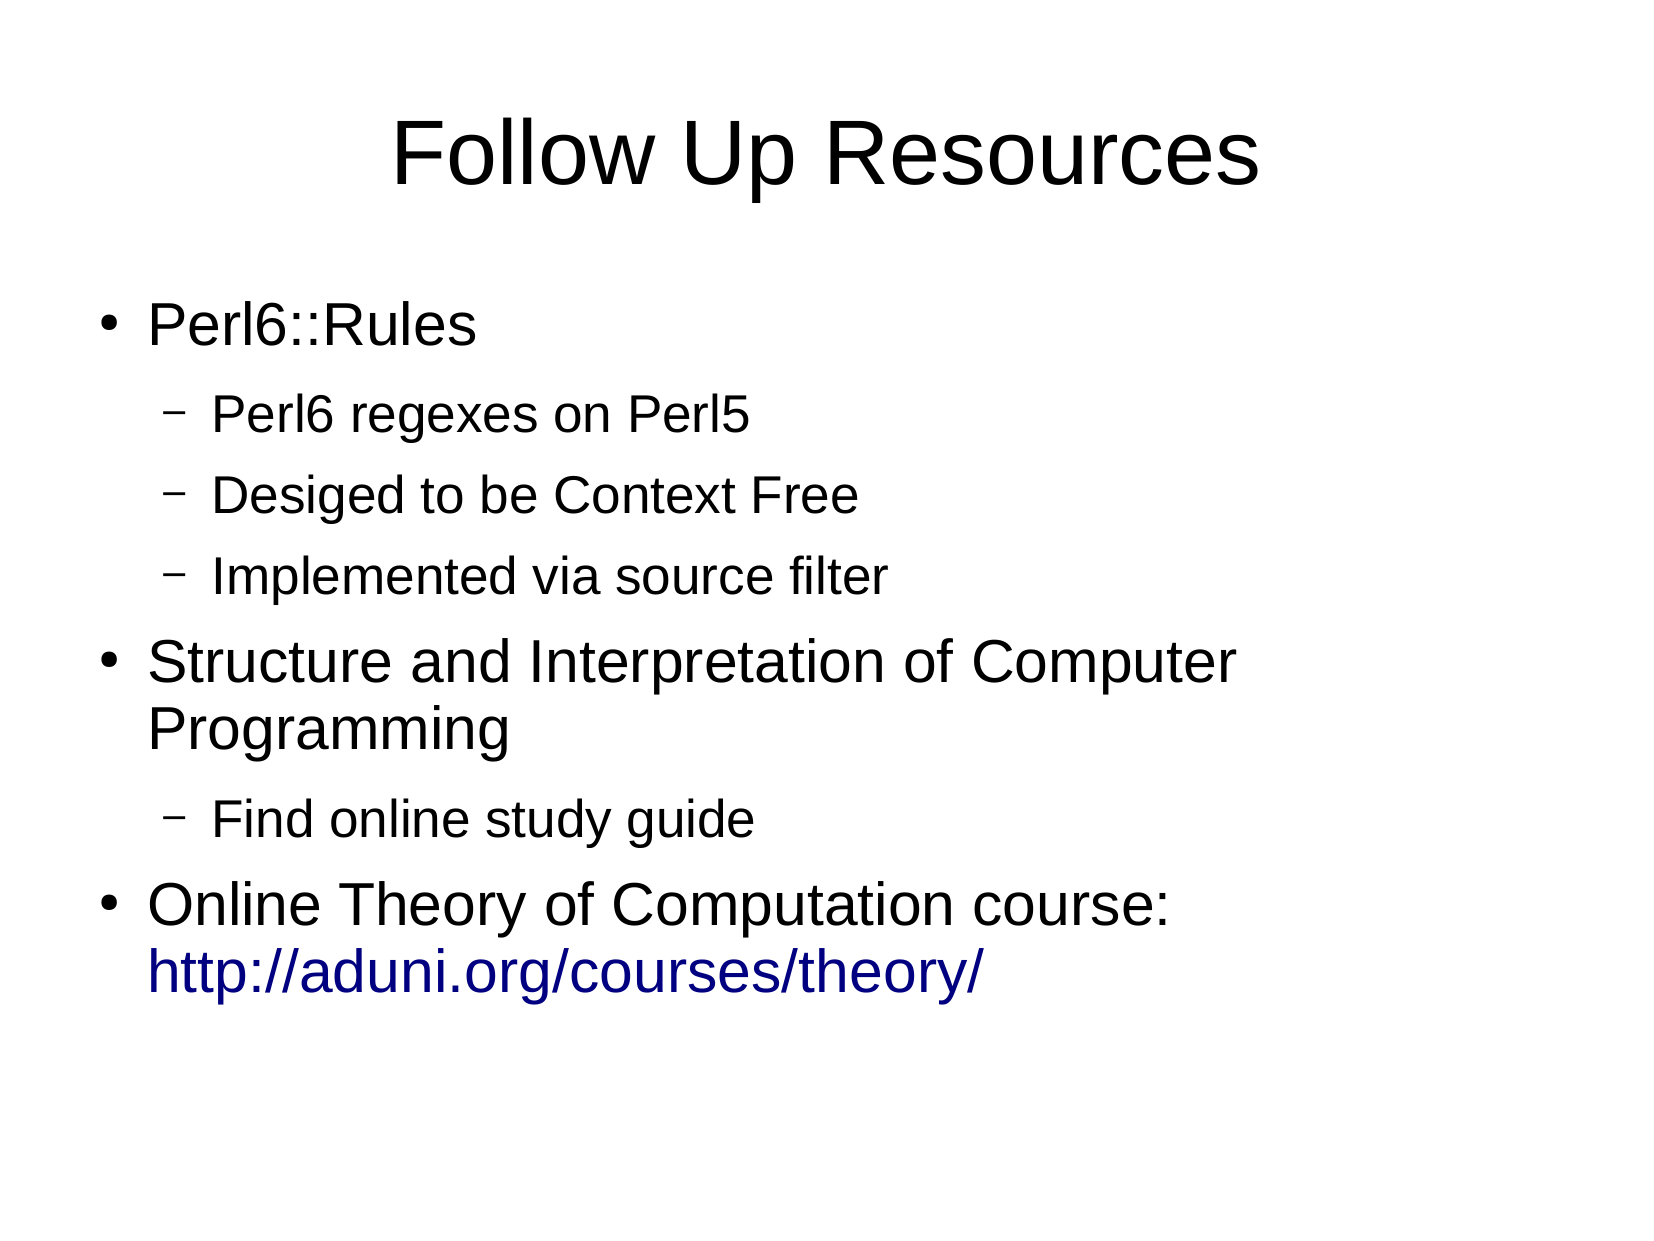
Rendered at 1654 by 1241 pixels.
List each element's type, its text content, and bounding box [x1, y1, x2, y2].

list Perl6::Rules Perl6 regexes on Perl5 Desiged to be Context Free Implemented via source filter Structure and Interpretation of Computer Programming Find online study guide Online Theory of Computation course: http://aduni.org/courses/theory/ [82, 290, 1538, 1010]
title Follow Up Resources [82, 49, 1571, 257]
